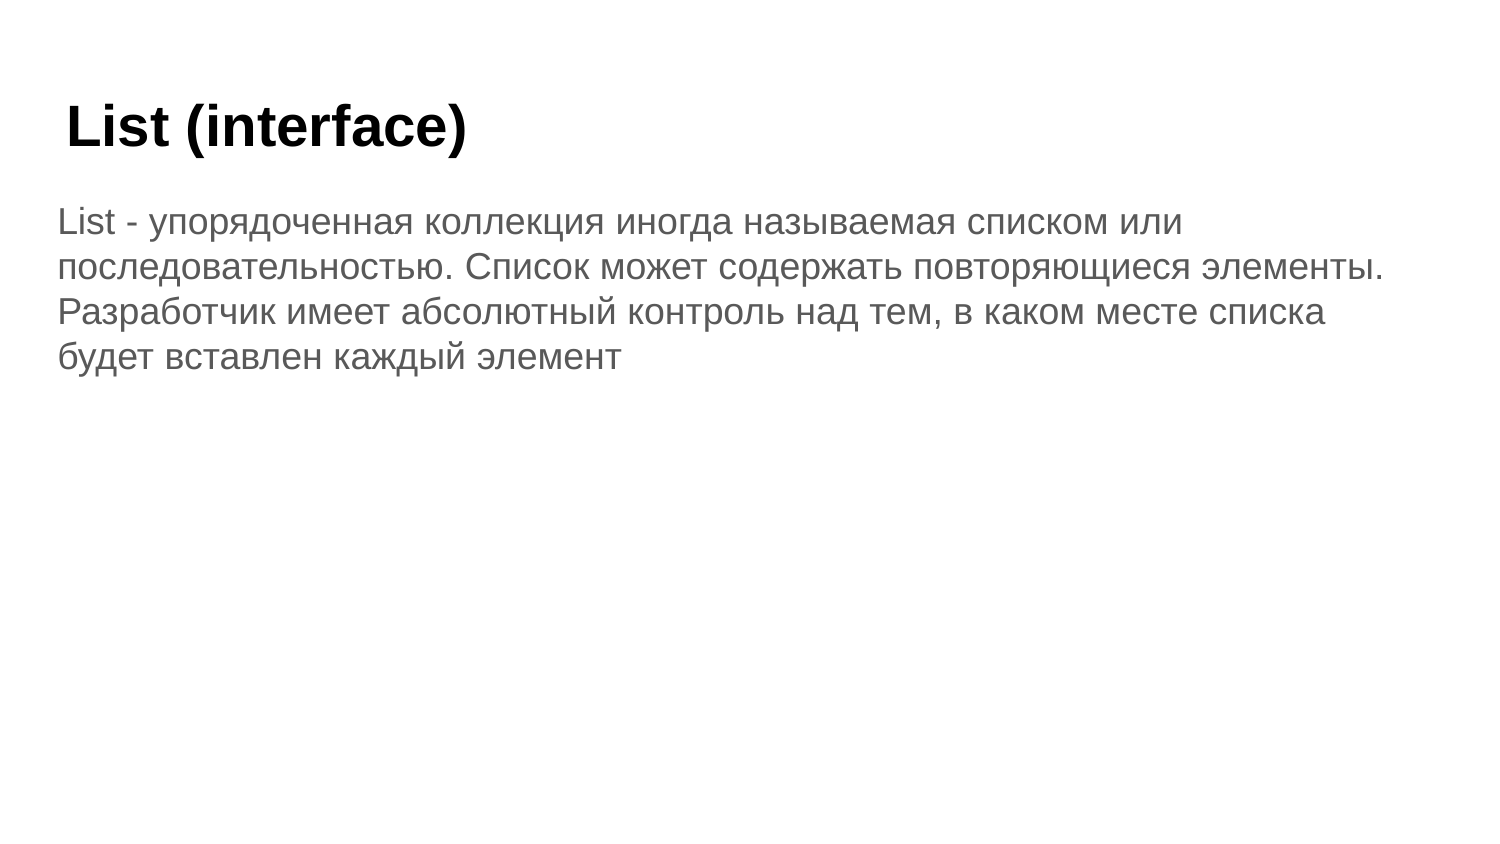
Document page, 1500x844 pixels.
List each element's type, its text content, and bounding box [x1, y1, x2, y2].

title List (interface) [51, 72, 1449, 167]
list List - упорядоченная коллекция иногда называемая списком или последовательностью. Список может содержать повторяющиеся элементы. Разработчик имеет абсолютный контроль над тем, в каком месте списка будет вставлен каждый элемент [42, 182, 1440, 743]
